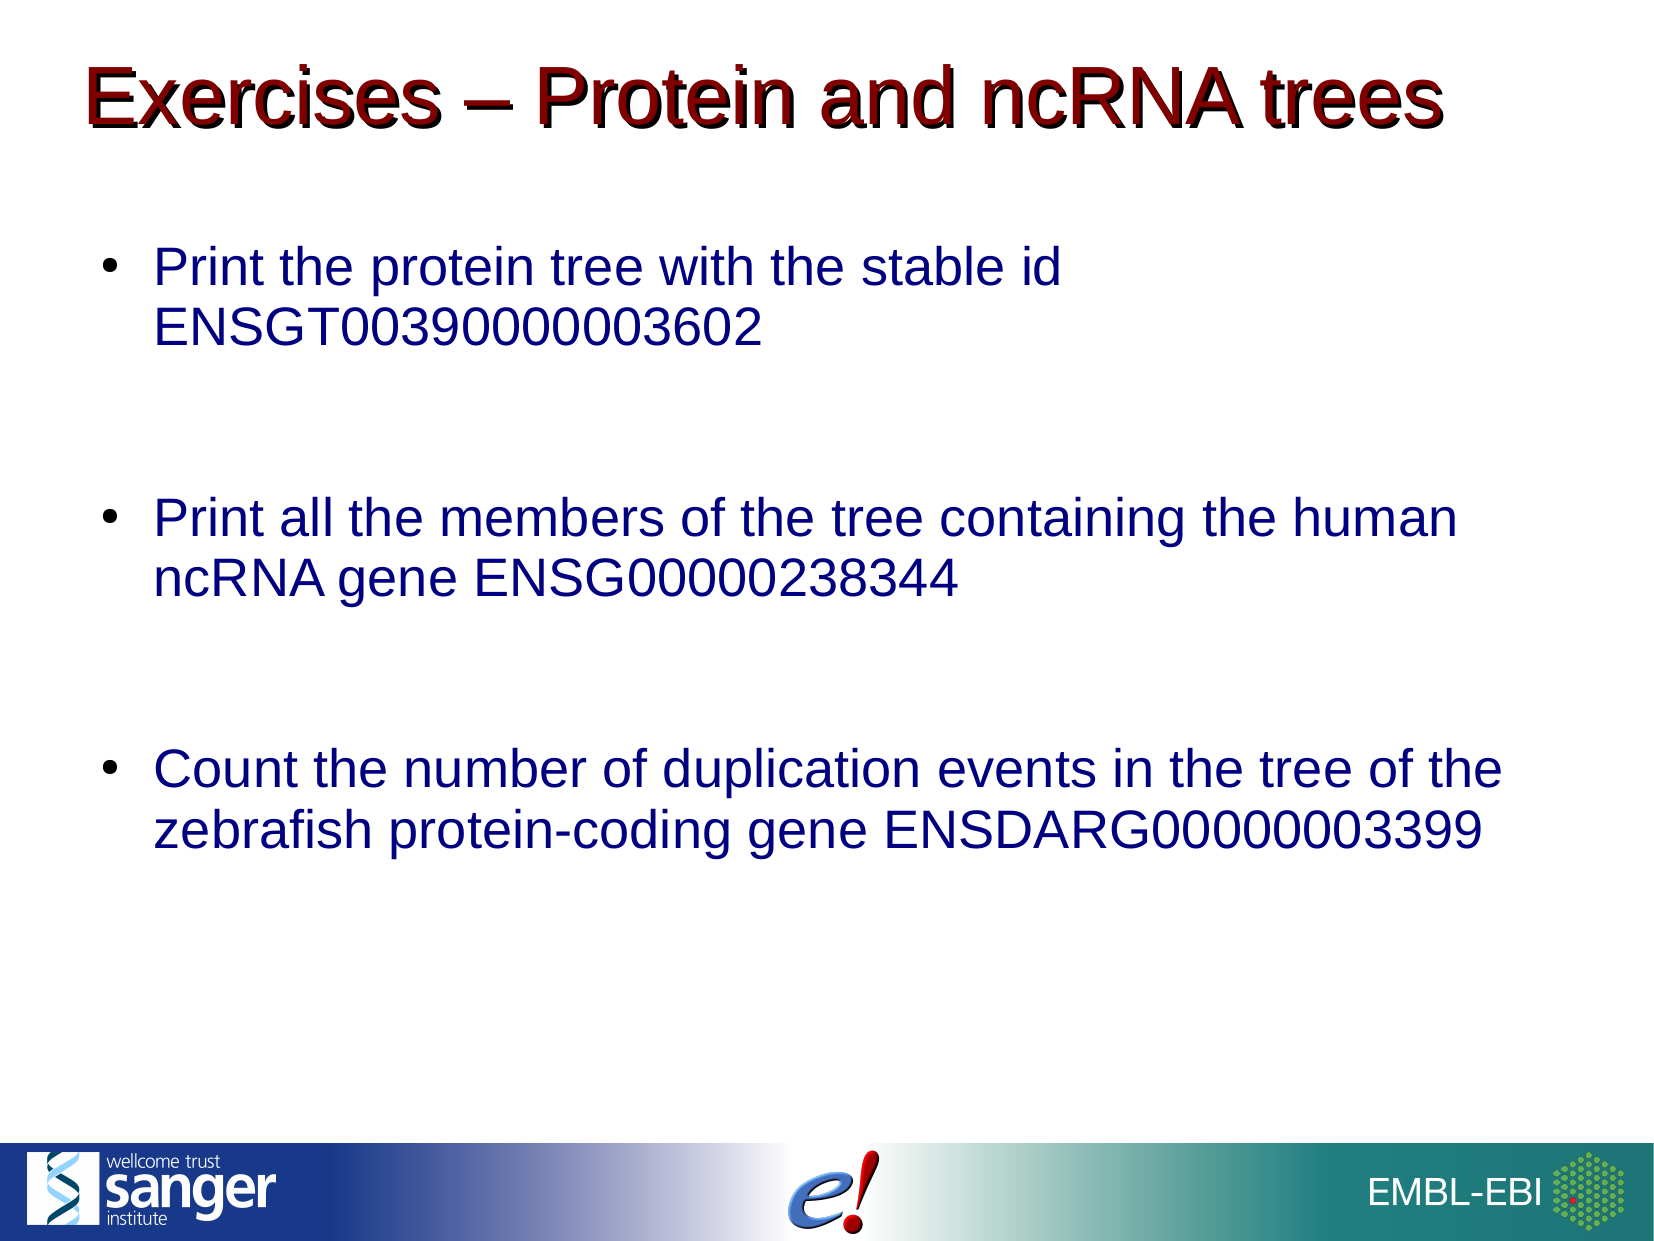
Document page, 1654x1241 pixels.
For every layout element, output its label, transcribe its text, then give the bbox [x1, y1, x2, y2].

list Print the protein tree with the stable id ENSGT00390000003602 Print all the members of the tree containing the human ncRNA gene ENSG00000238344 Count the number of duplication events in the tree of the zebrafish protein-coding gene ENSDARG00000003399 [82, 236, 1512, 963]
picture [0, 1143, 1654, 1241]
title Exercises – Protein and ncRNA trees [82, 49, 1571, 257]
